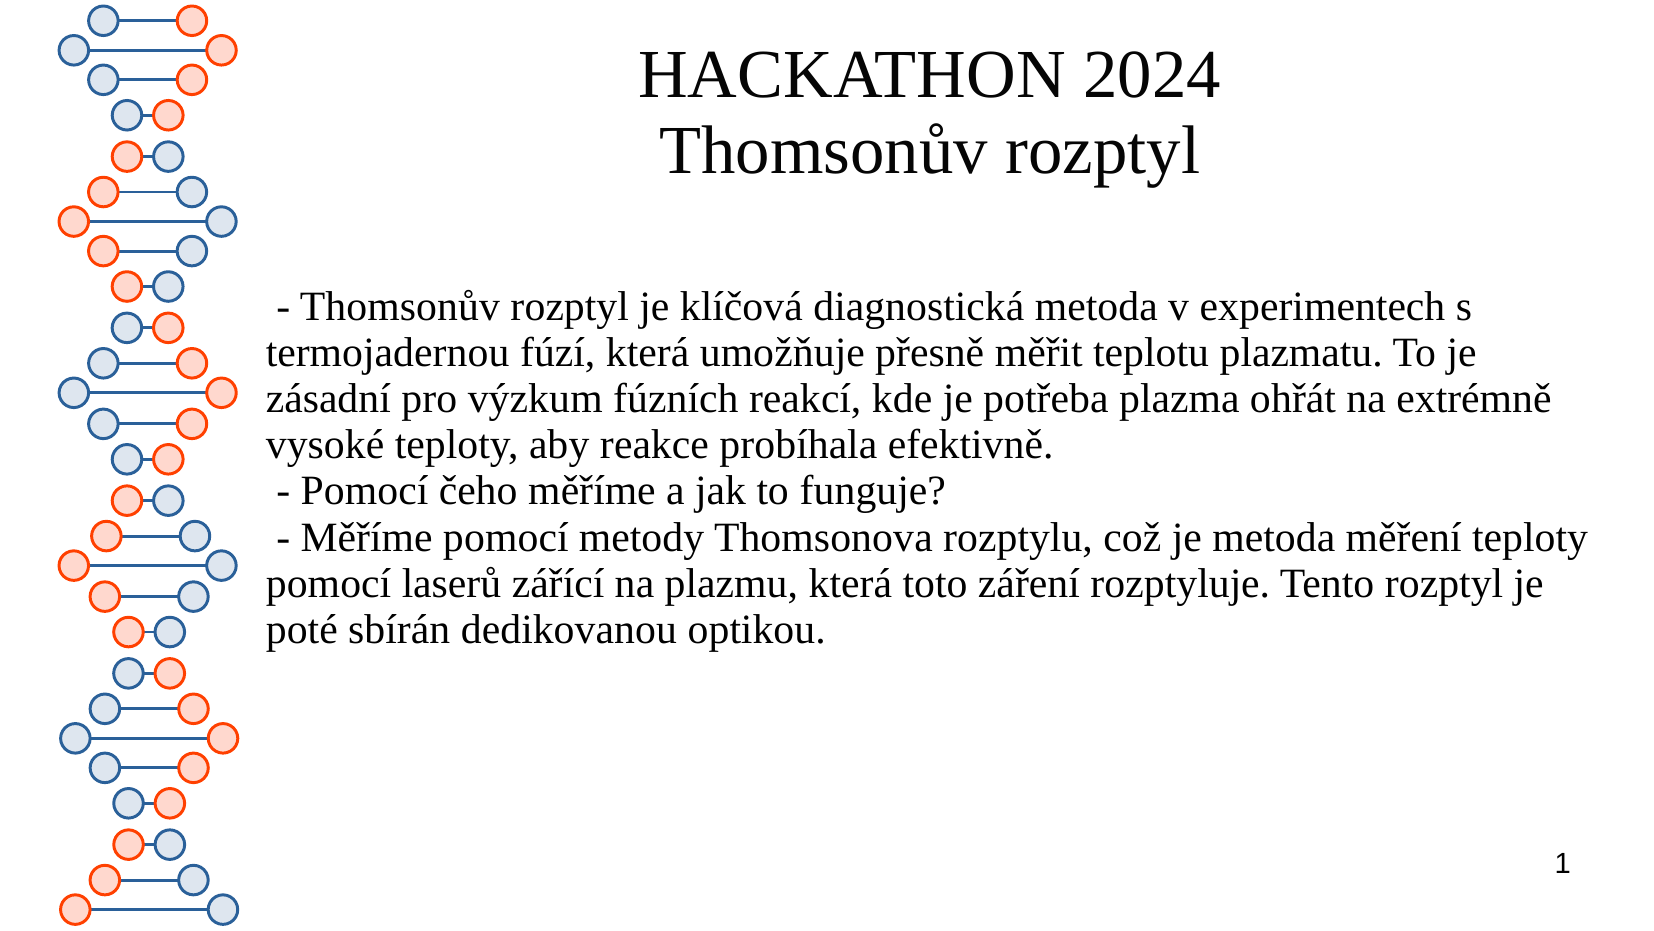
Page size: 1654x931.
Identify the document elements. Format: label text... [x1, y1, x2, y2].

title HACKATHON 2024 Thomsonův rozptyl [265, 35, 1595, 189]
subtitle - Thomsonův rozptyl je klíčová diagnostická metoda v experimentech s termojadernou fúzí, která umožňuje přesně měřit teplotu plazmatu. To je zásadní pro výzkum fúzních reakcí, kde je potřeba plazma ohřát na extrémně vysoké teploty, aby reakce probíhala efektivně. - Pomocí čeho měříme a jak to funguje? - Měříme pomocí metody Thomsonova rozptylu, což je metoda měření teploty pomocí laserů zářící na plazmu, která toto záření rozptyluje. Tento rozptyl je poté sbírán dedikovanou optikou. [265, 282, 1595, 931]
